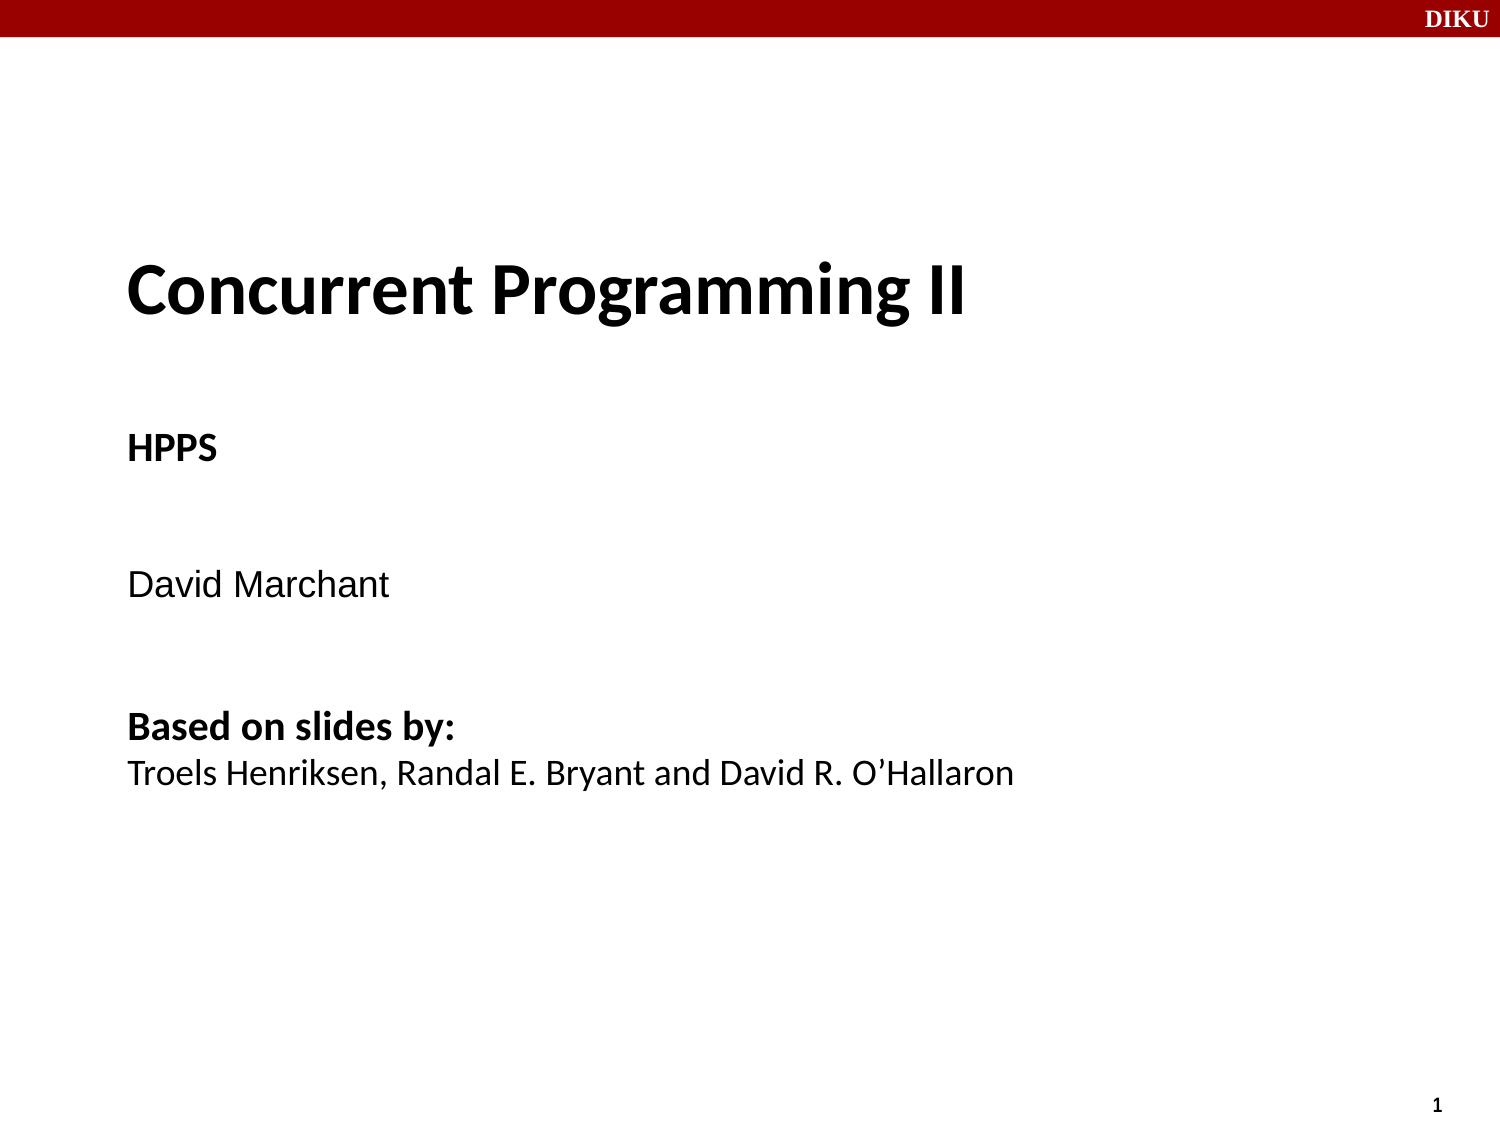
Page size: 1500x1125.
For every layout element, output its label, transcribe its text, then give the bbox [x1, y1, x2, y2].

text_box Based on slides by: Troels Henriksen, Randal E. Bryant and David R. O’Hallaron [112, 637, 1372, 925]
text_box Concurrent Programming II HPPS David Marchant [112, 262, 1388, 582]
